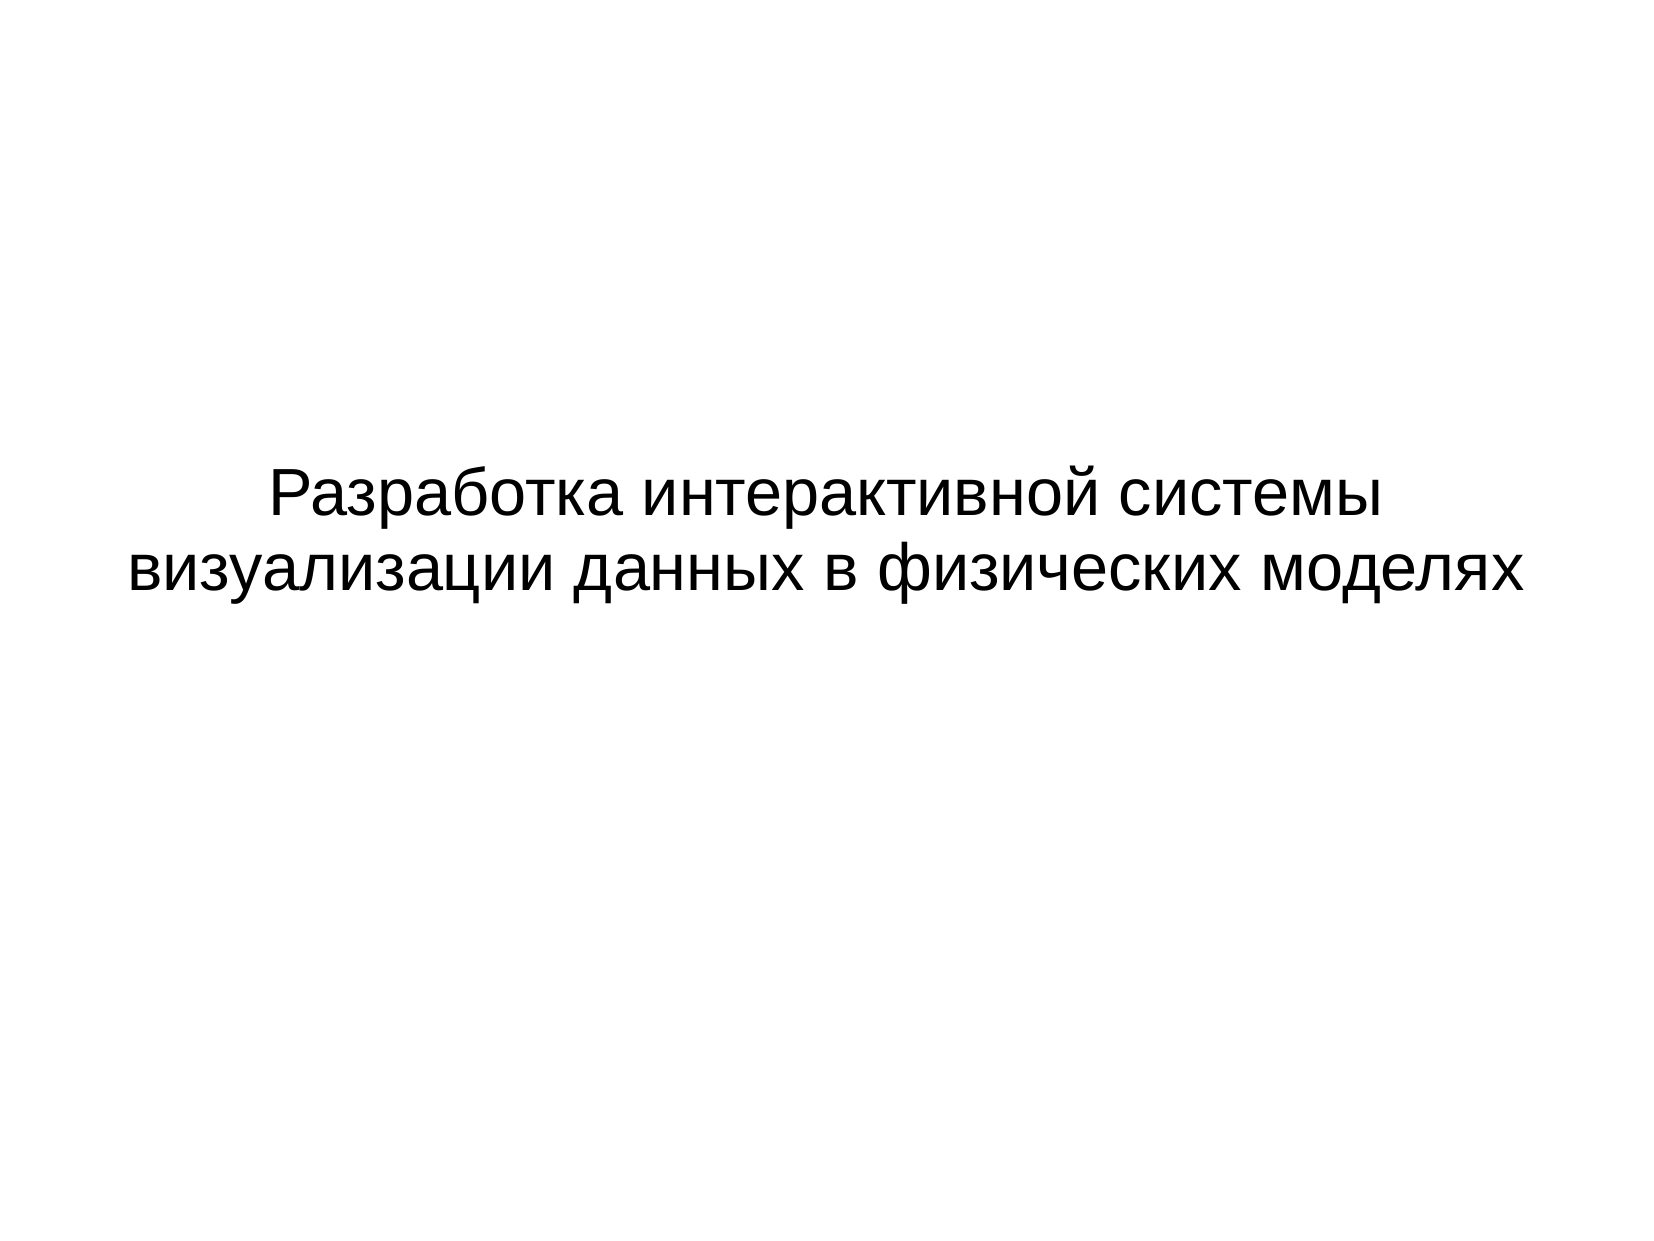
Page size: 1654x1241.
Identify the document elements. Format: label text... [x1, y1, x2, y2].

subtitle Разработка интерактивной системы визуализации данных в физических моделях [82, 49, 1571, 1010]
